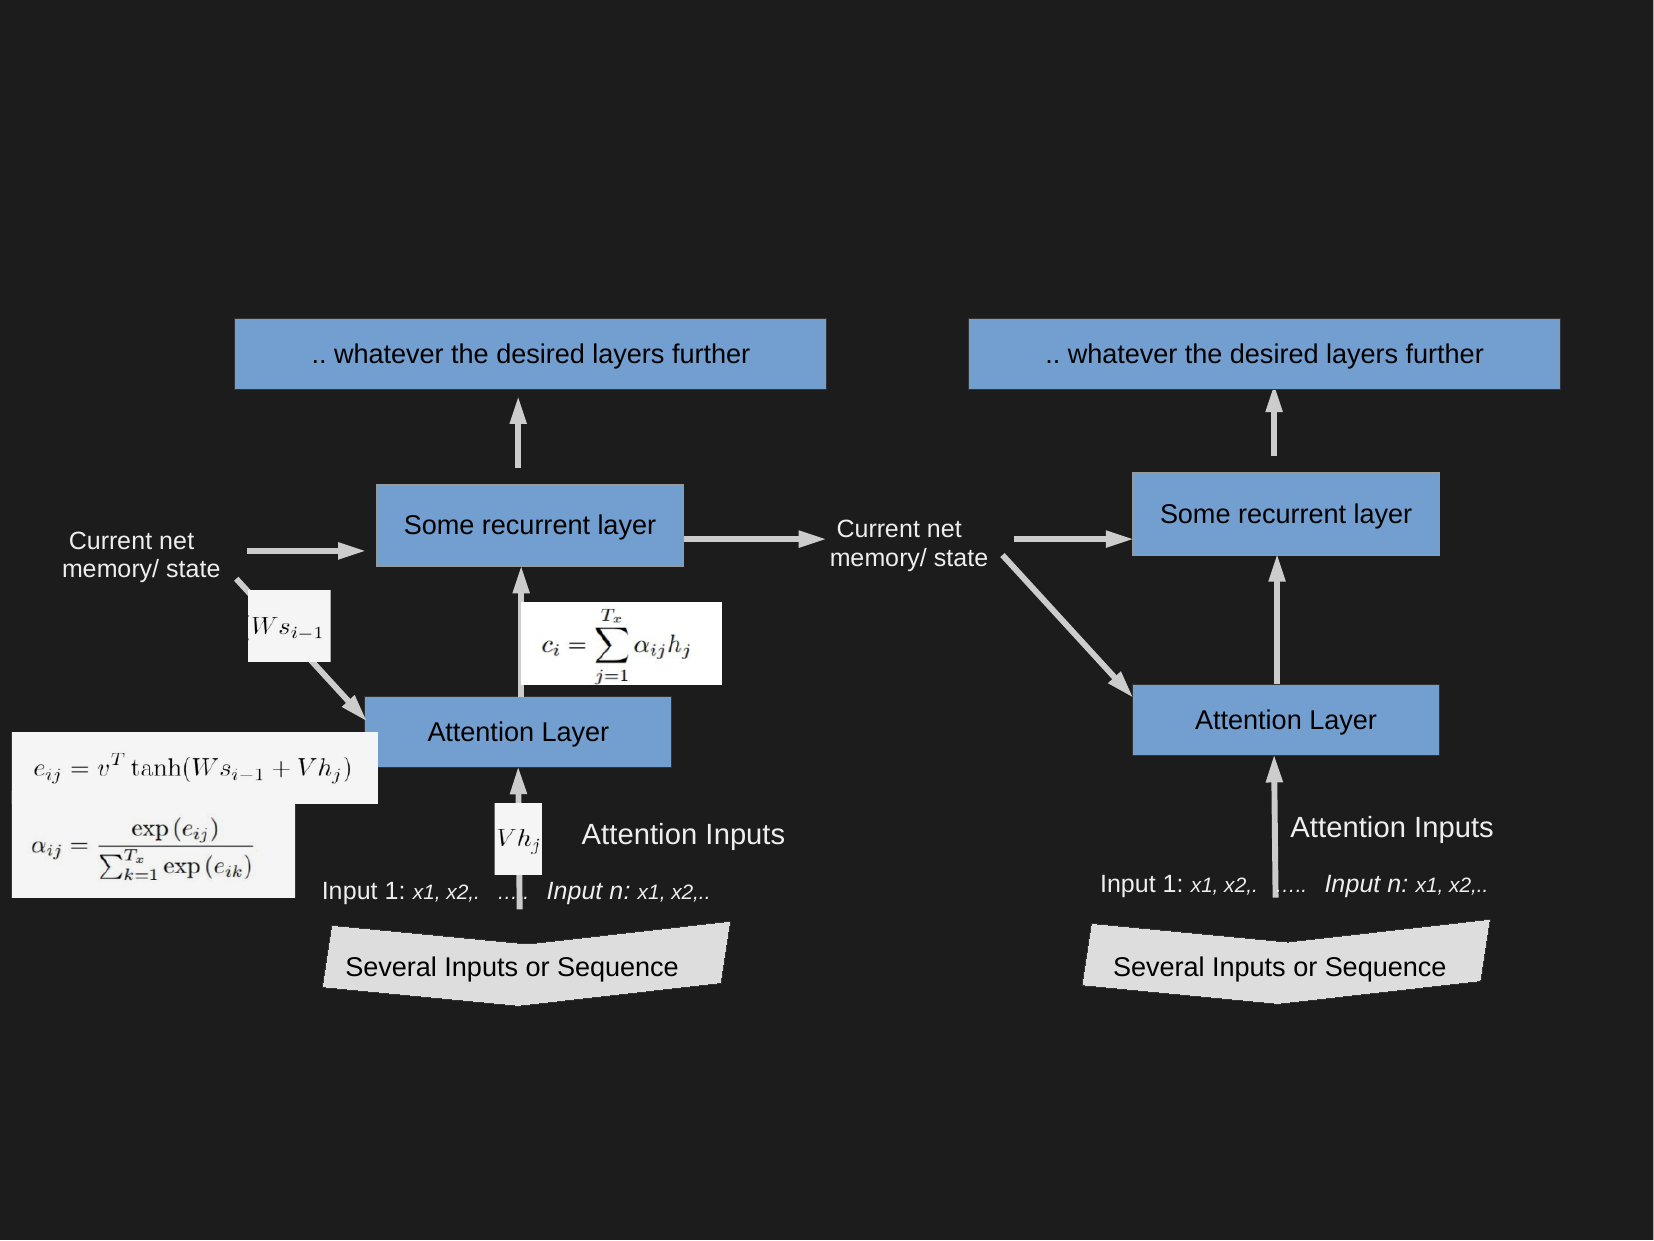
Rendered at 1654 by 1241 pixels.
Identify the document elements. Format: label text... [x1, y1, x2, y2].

text_box Input 1: x1, x2,. ….. Input n: x1, x2,.. [1085, 862, 1595, 962]
picture [248, 590, 331, 662]
text_box Attention Inputs [1275, 803, 1512, 862]
text_box Input 1: x1, x2,. ….. Input n: x1, x2,.. [307, 869, 817, 969]
text_box Some recurrent layer [376, 484, 684, 567]
text_box Several Inputs or Sequence [1098, 944, 1489, 997]
text_box .. whatever the desired layers further [968, 318, 1561, 390]
picture [11, 732, 378, 898]
text_box Attention Layer [1132, 684, 1440, 756]
text_box [1201, 997, 1343, 1005]
text_box Current net memory/ state [47, 519, 284, 591]
picture [521, 602, 722, 685]
text_box Several Inputs or Sequence [330, 944, 722, 997]
text_box [322, 969, 330, 989]
text_box Current net memory/ state [814, 507, 1052, 579]
picture [494, 803, 542, 875]
text_box Attention Layer [364, 696, 672, 768]
text_box [421, 997, 601, 1007]
text_box Some recurrent layer [1132, 472, 1440, 556]
text_box Attention Inputs [566, 810, 804, 870]
text_box [1081, 919, 1491, 988]
text_box .. whatever the desired layers further [234, 318, 827, 390]
